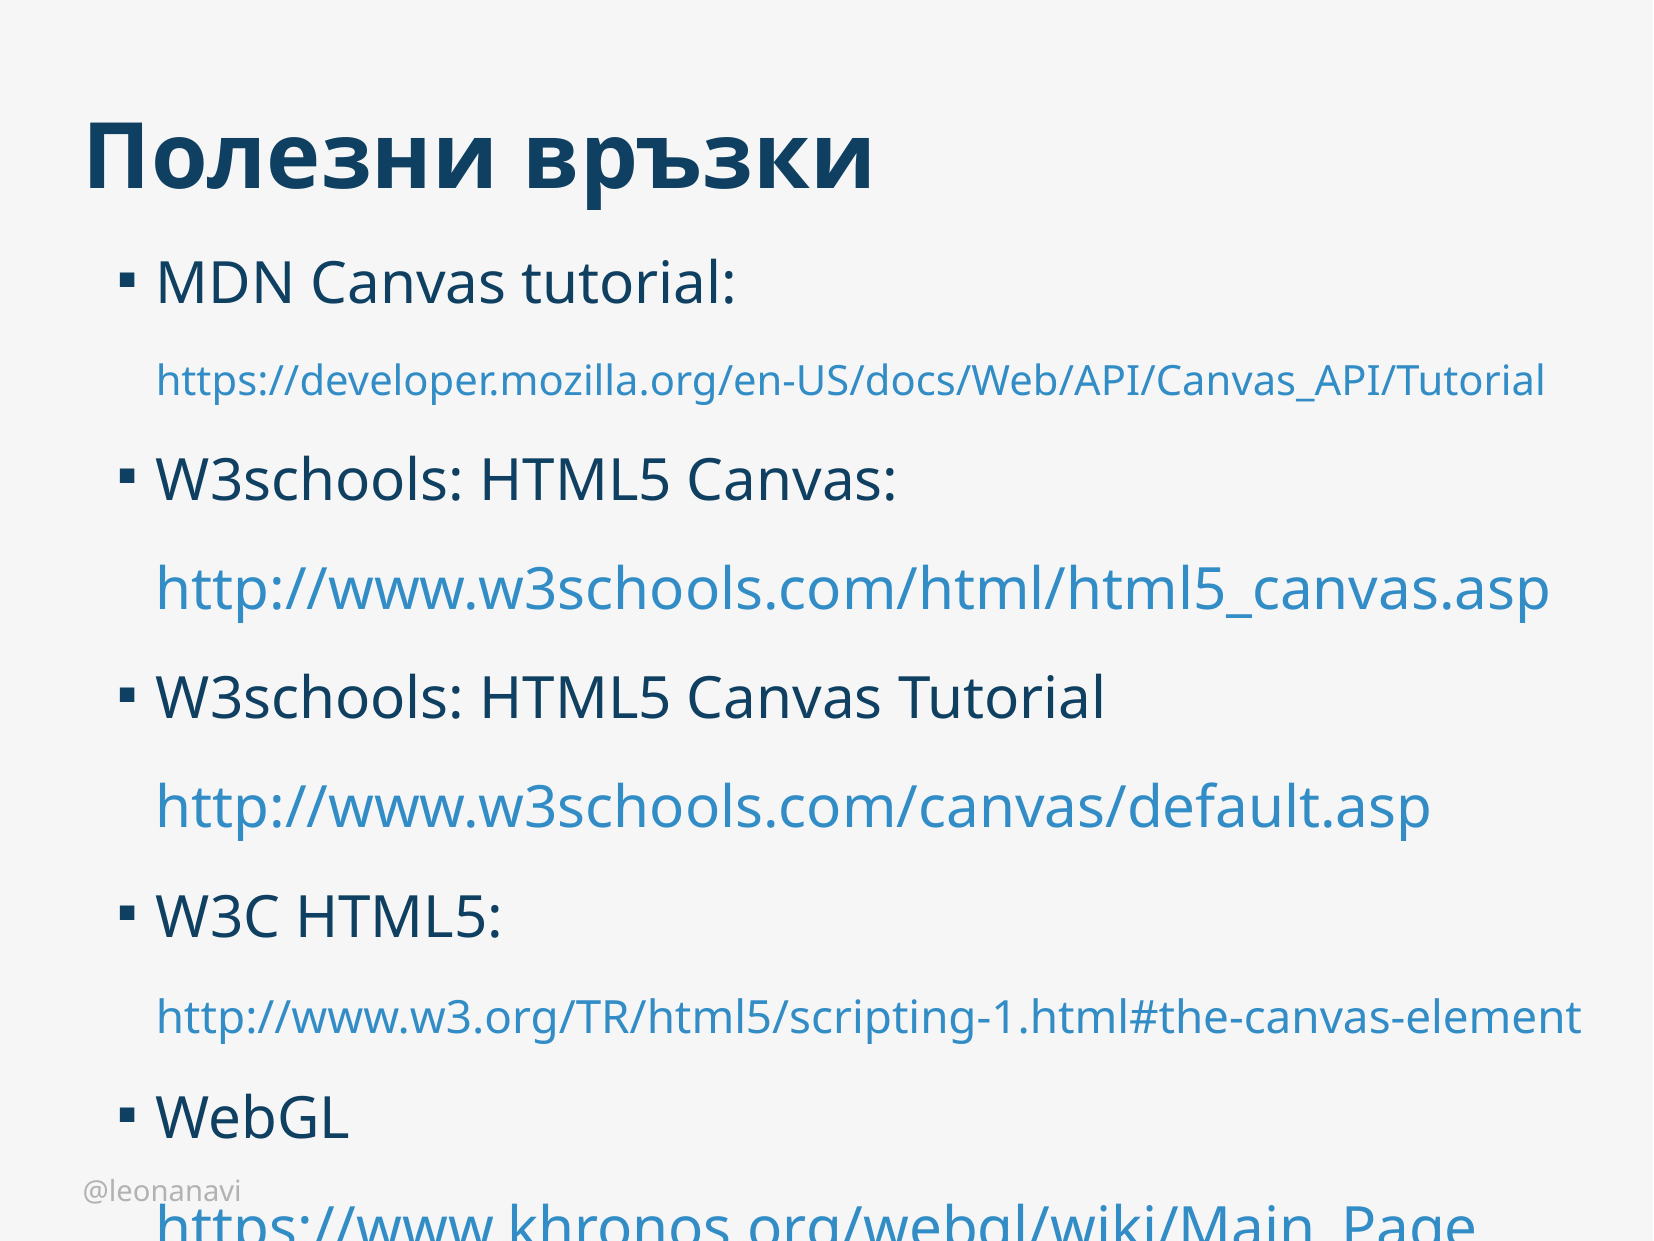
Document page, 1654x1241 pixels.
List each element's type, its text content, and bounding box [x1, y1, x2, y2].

title Полезни връзки [82, 49, 1571, 257]
text_box MDN Canvas tutorial: https://developer.mozilla.org/en-US/docs/Web/API/Canvas_API/Tutorial W3schools: HTML5 Canvas: http://www.w3schools.com/html/html5_canvas.asp W3schools: HTML5 Canvas Tutorial http://www.w3schools.com/canvas/default.asp W3C HTML5: http://www.w3.org/TR/html5/scripting-1.html#the-canvas-element WebGL https://www.khronos.org/webgl/wiki/Main_Page [105, 234, 1621, 1241]
